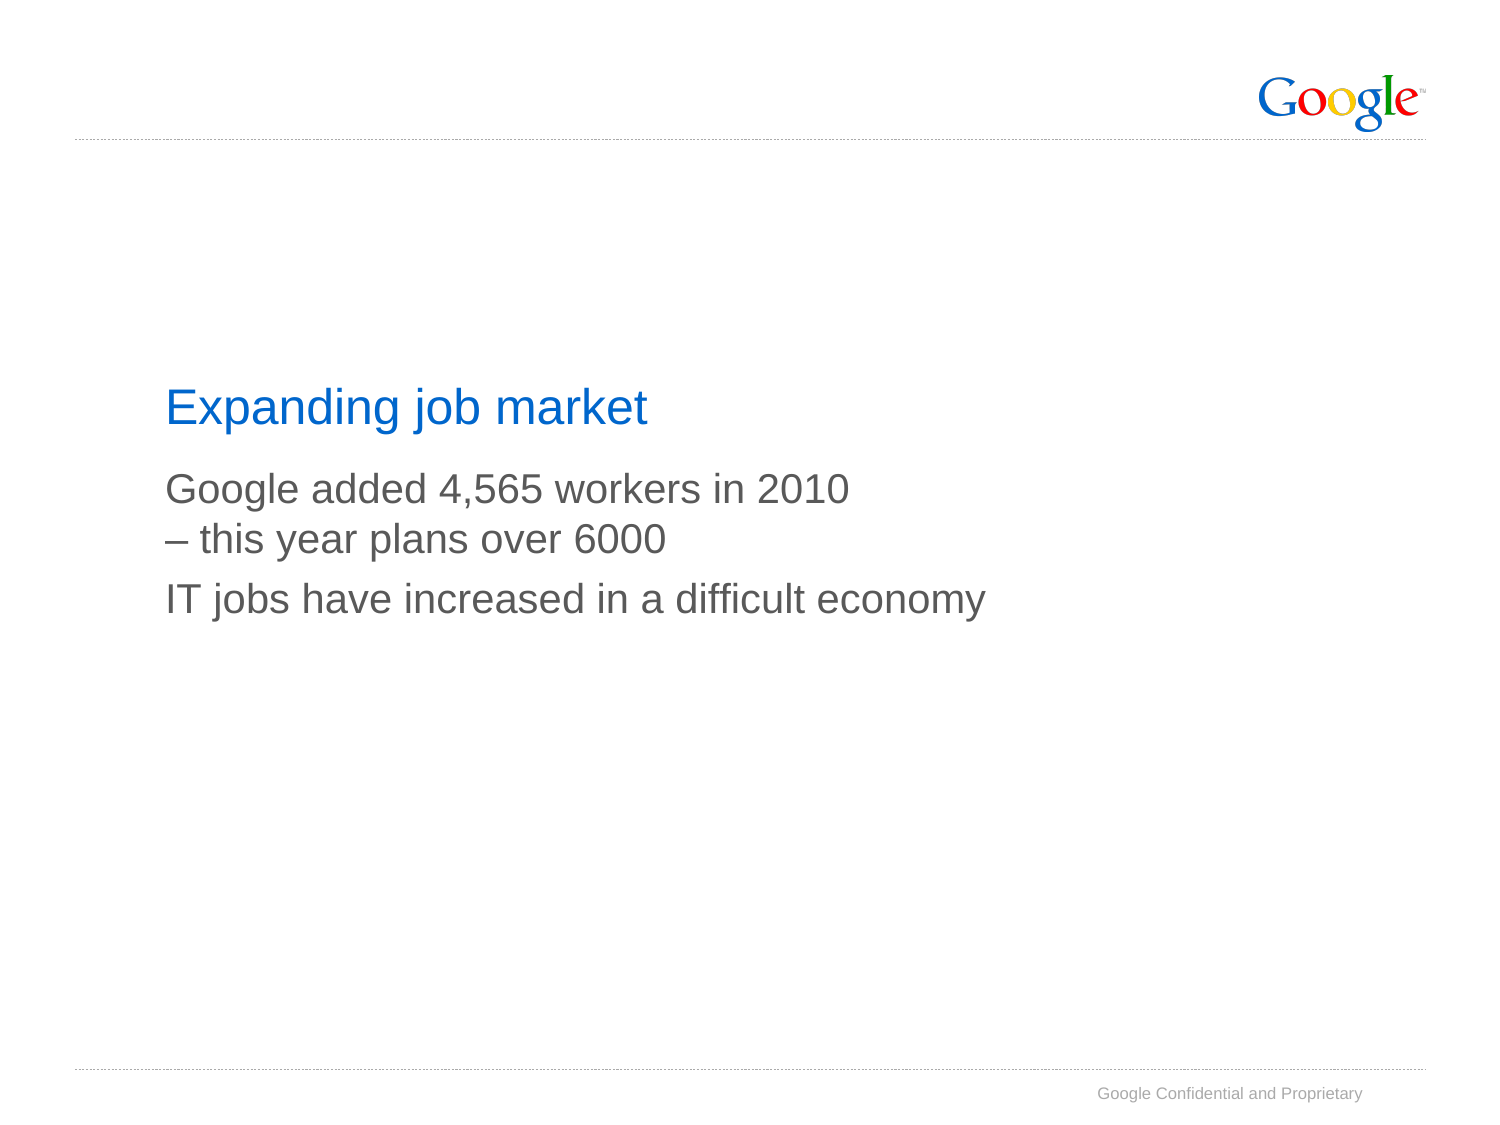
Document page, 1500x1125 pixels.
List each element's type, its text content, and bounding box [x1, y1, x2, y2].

title Expanding job market [150, 253, 1351, 443]
picture [1259, 75, 1426, 132]
list Google added 4,565 workers in 2010 – this year plans over 6000 IT jobs have increased in a difficult economy [150, 454, 1351, 1035]
